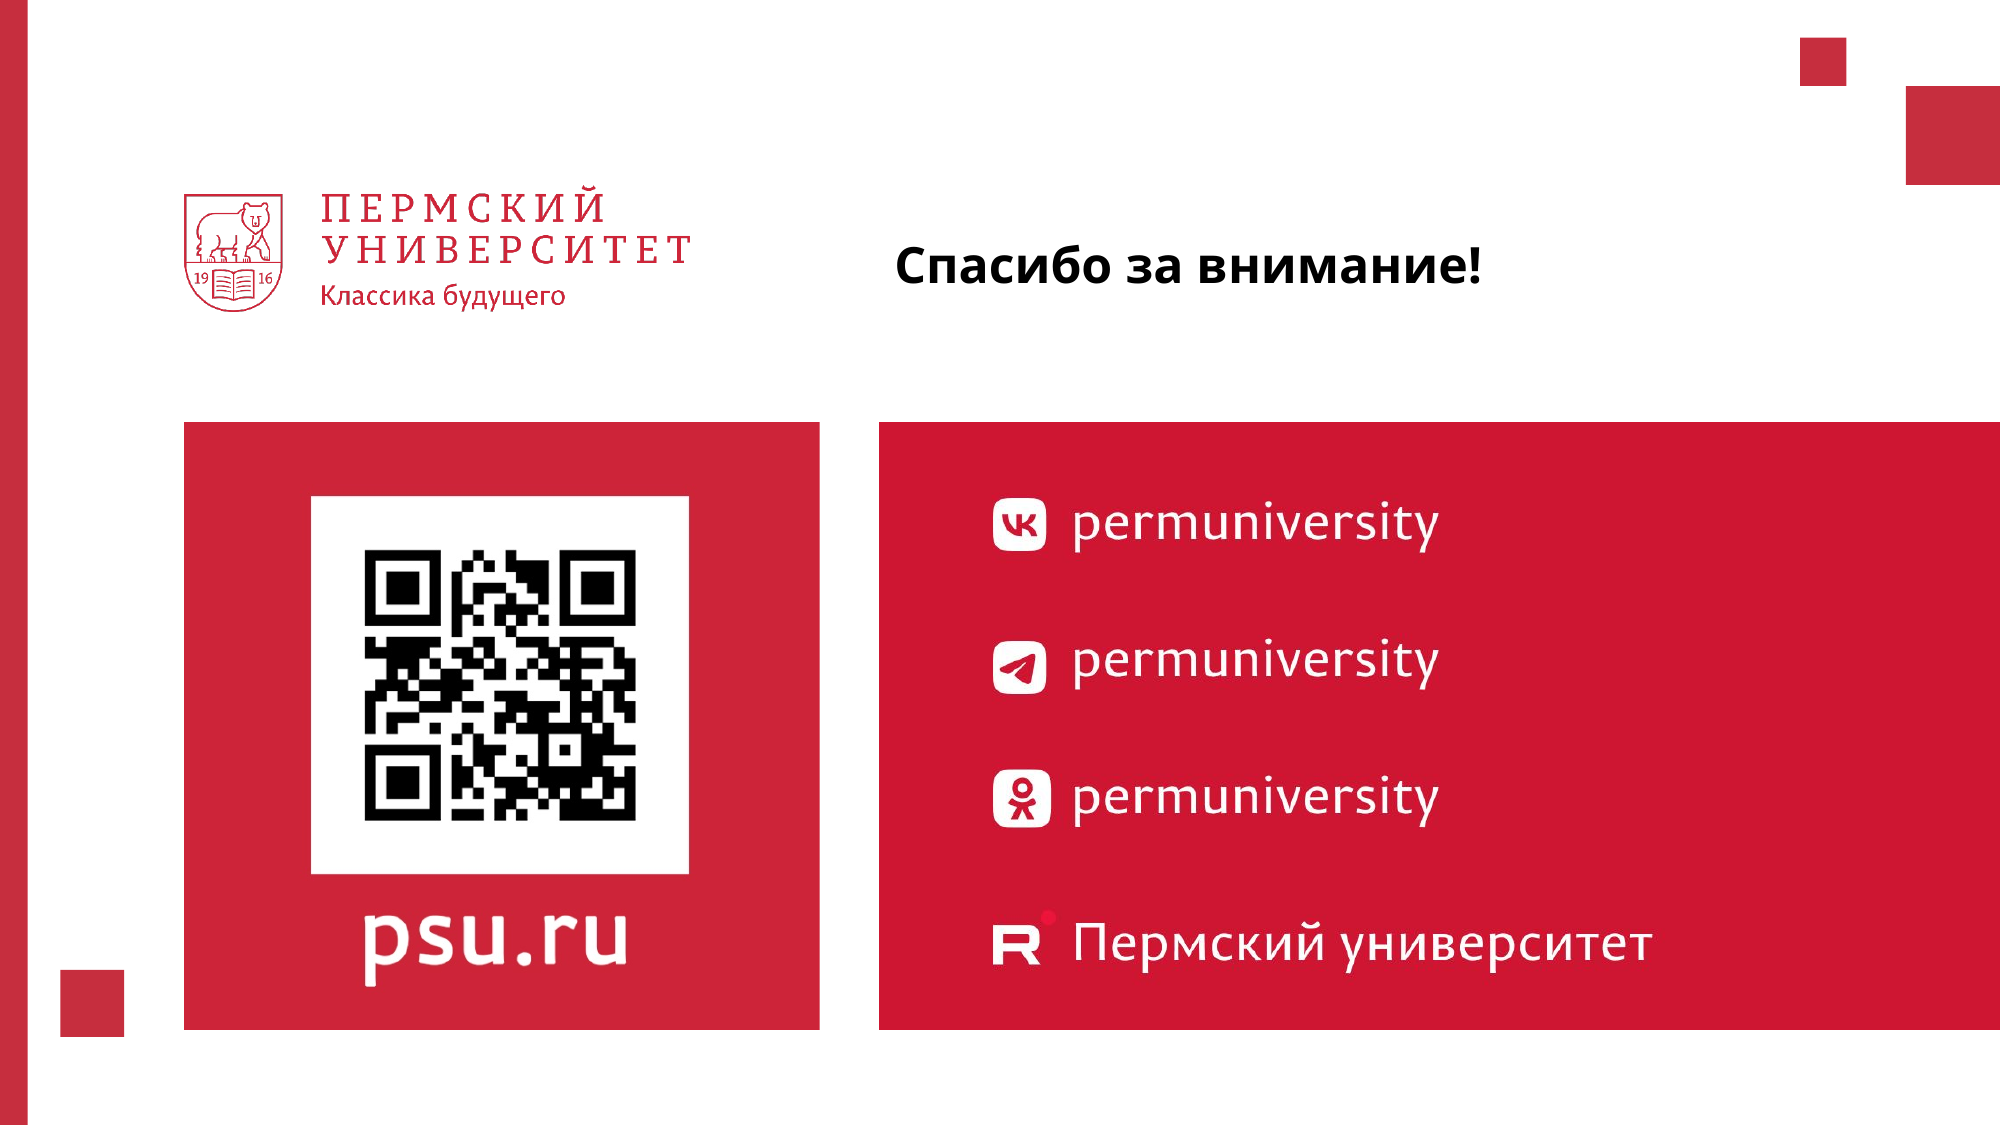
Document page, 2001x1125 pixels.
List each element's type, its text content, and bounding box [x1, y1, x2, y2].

picture [184, 185, 690, 312]
list Спасибо за внимание! [879, 225, 1677, 347]
picture [184, 422, 820, 1030]
picture [879, 422, 2000, 1030]
